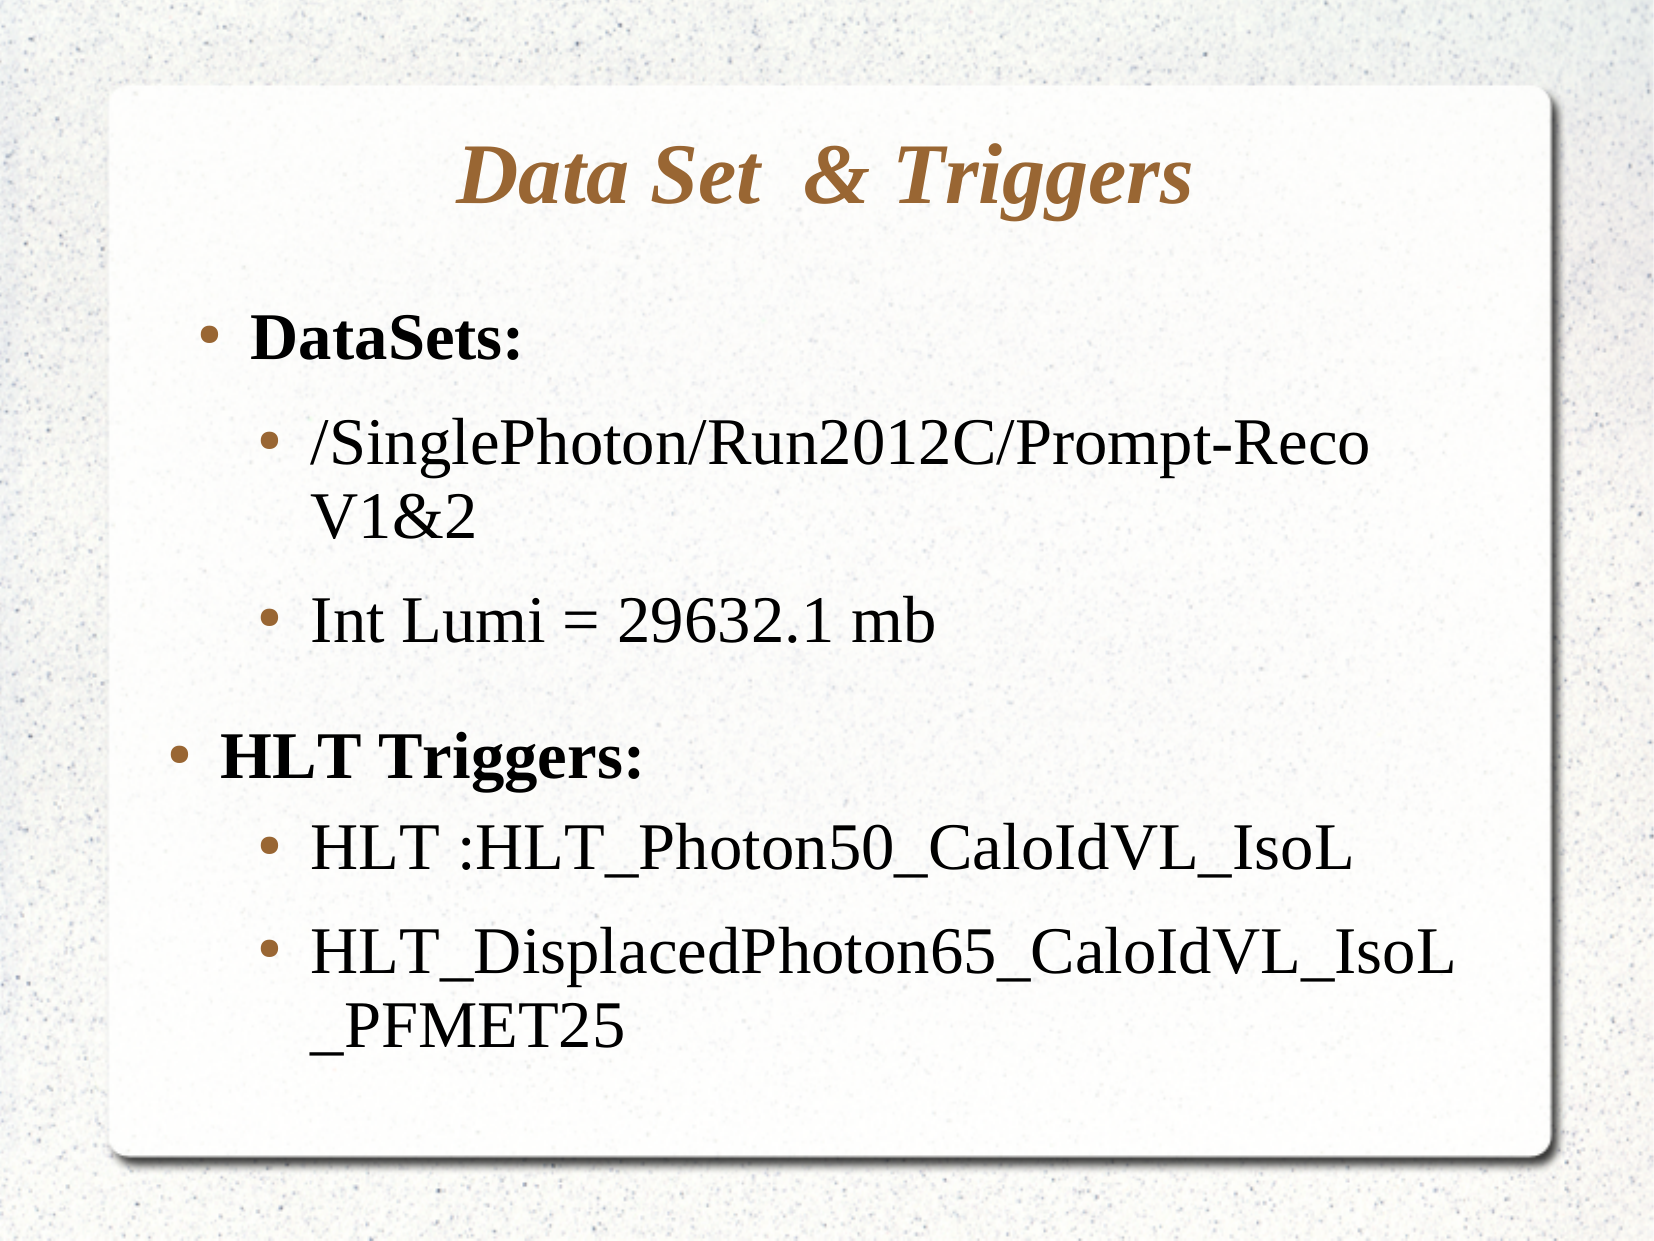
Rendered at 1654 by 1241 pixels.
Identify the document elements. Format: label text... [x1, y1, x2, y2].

title Data Set & Triggers [195, 90, 1457, 259]
list DataSets: [180, 299, 1428, 691]
list HLT Triggers: [150, 719, 1398, 1066]
list HLT :HLT_Photon50_CaloIdVL_IsoL HLT_DisplacedPhoton65_CaloIdVL_IsoL_PFMET25 [240, 810, 1492, 1081]
list /SinglePhoton/Run2012C/Prompt-Reco V1&2 Int Lumi = 29632.1 mb [240, 405, 1516, 707]
picture [0, 0, 1654, 1241]
